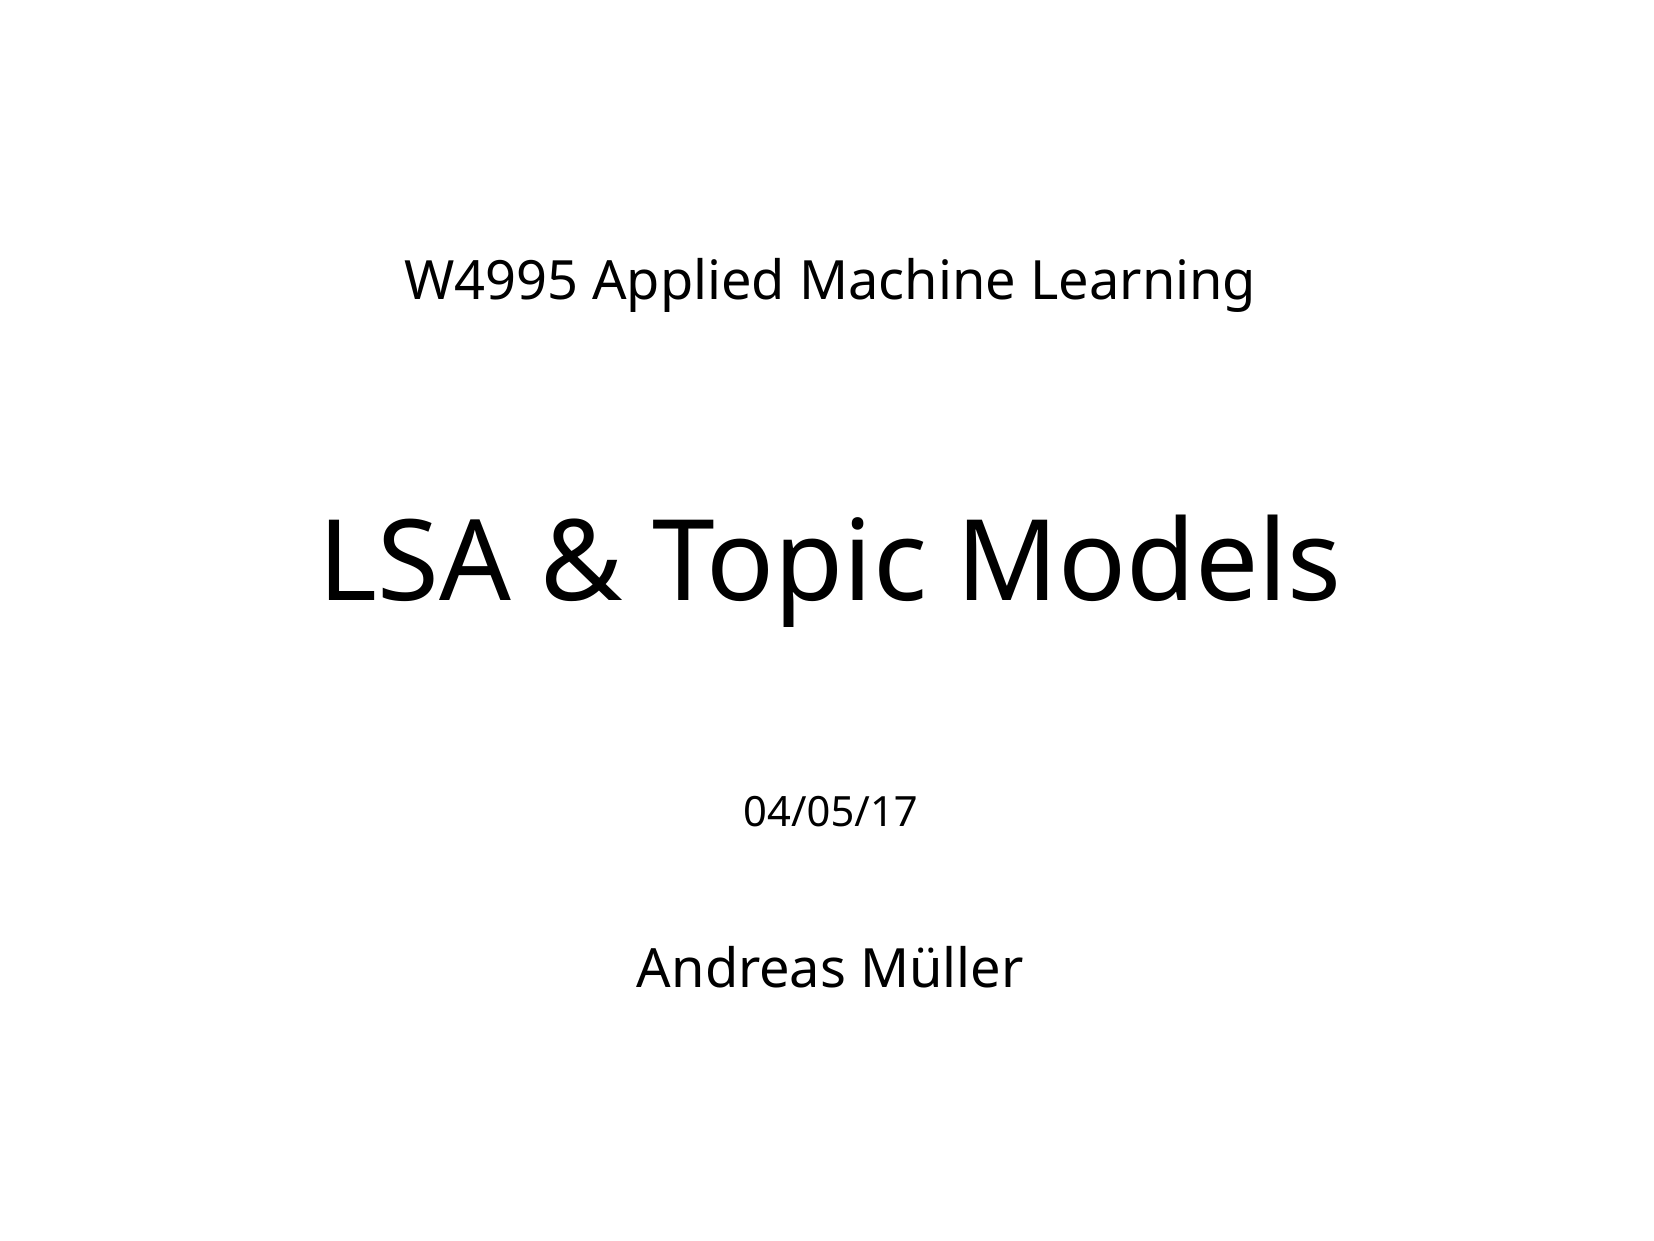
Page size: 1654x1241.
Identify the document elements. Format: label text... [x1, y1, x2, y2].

text_box W4995 Applied Machine Learning LSA & Topic Models 04/05/17 Andreas Müller [86, 142, 1575, 1103]
